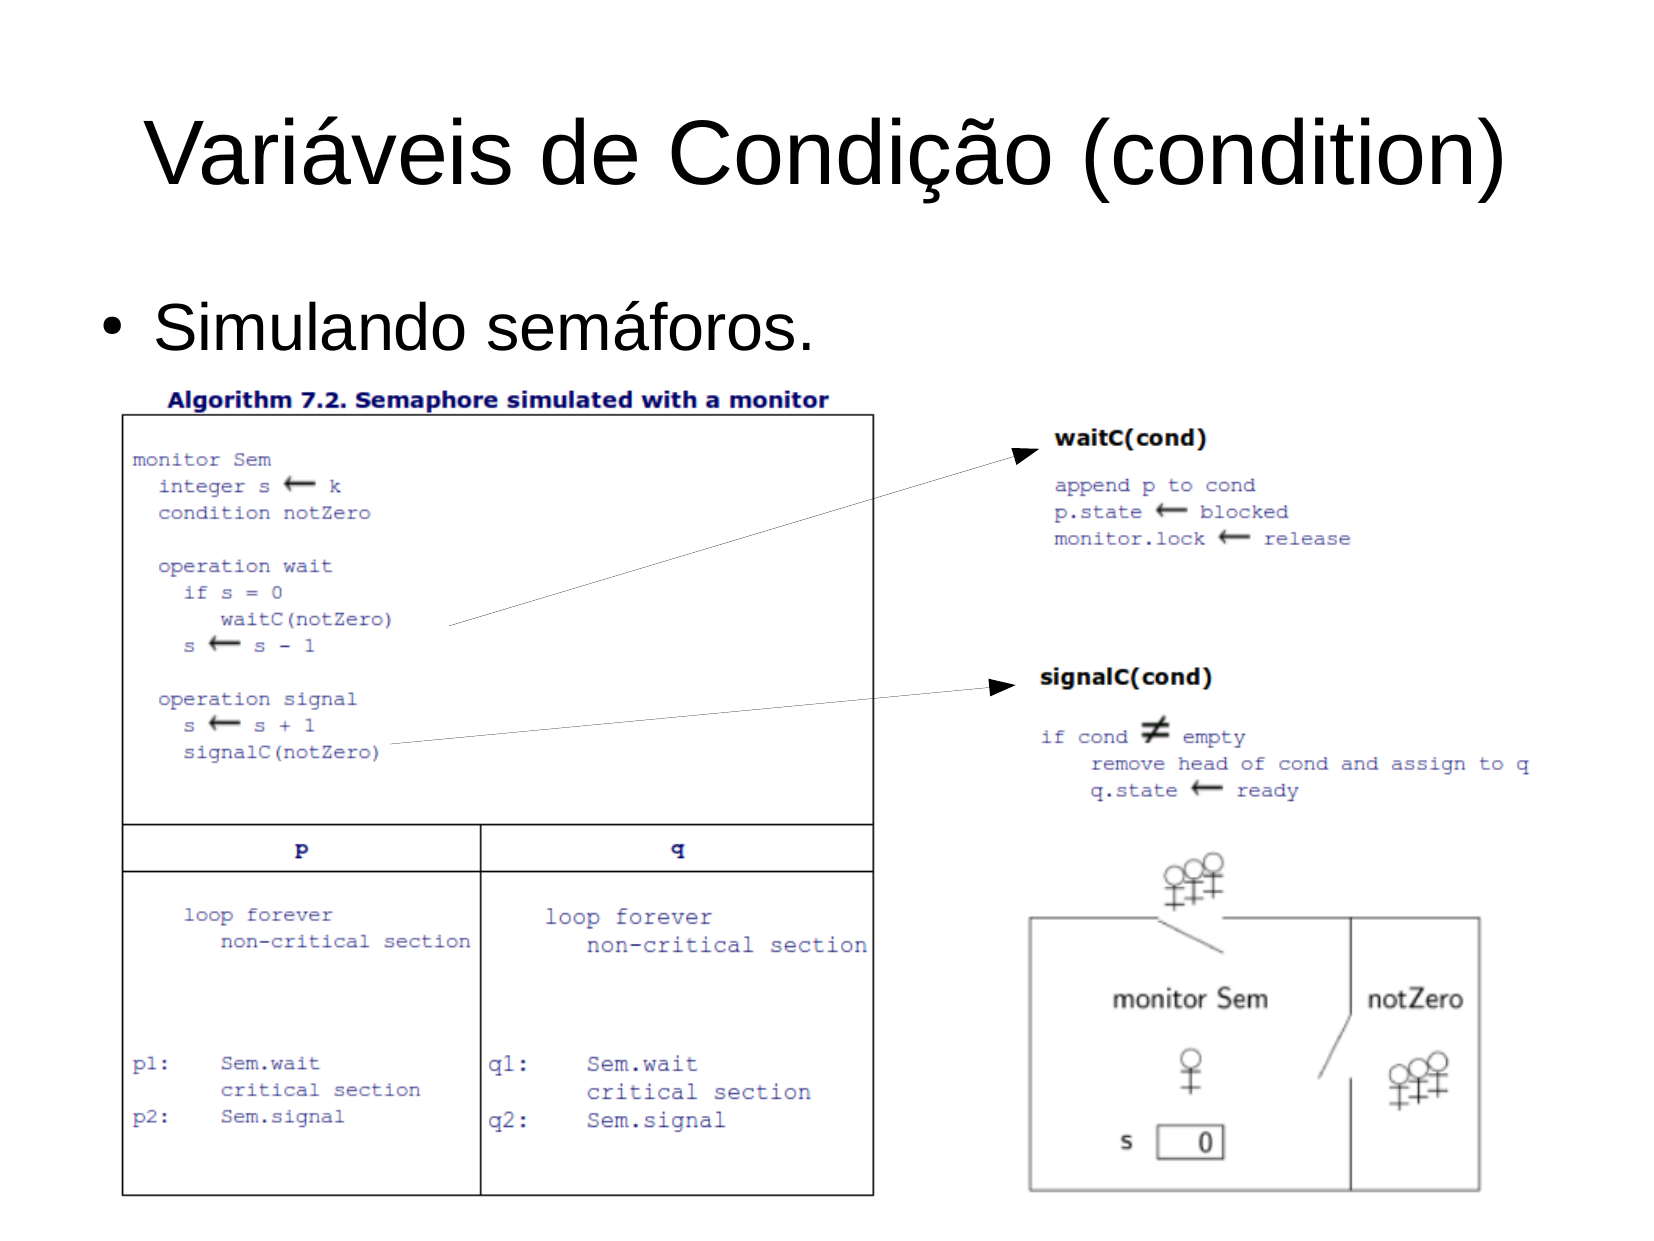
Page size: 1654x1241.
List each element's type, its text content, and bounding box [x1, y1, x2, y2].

title Variáveis de Condição (condition) [82, 49, 1571, 257]
picture [1017, 840, 1501, 1205]
picture [108, 380, 890, 1201]
picture [1034, 663, 1538, 833]
list Simulando semáforos. [82, 290, 1538, 1010]
picture [1039, 413, 1384, 567]
